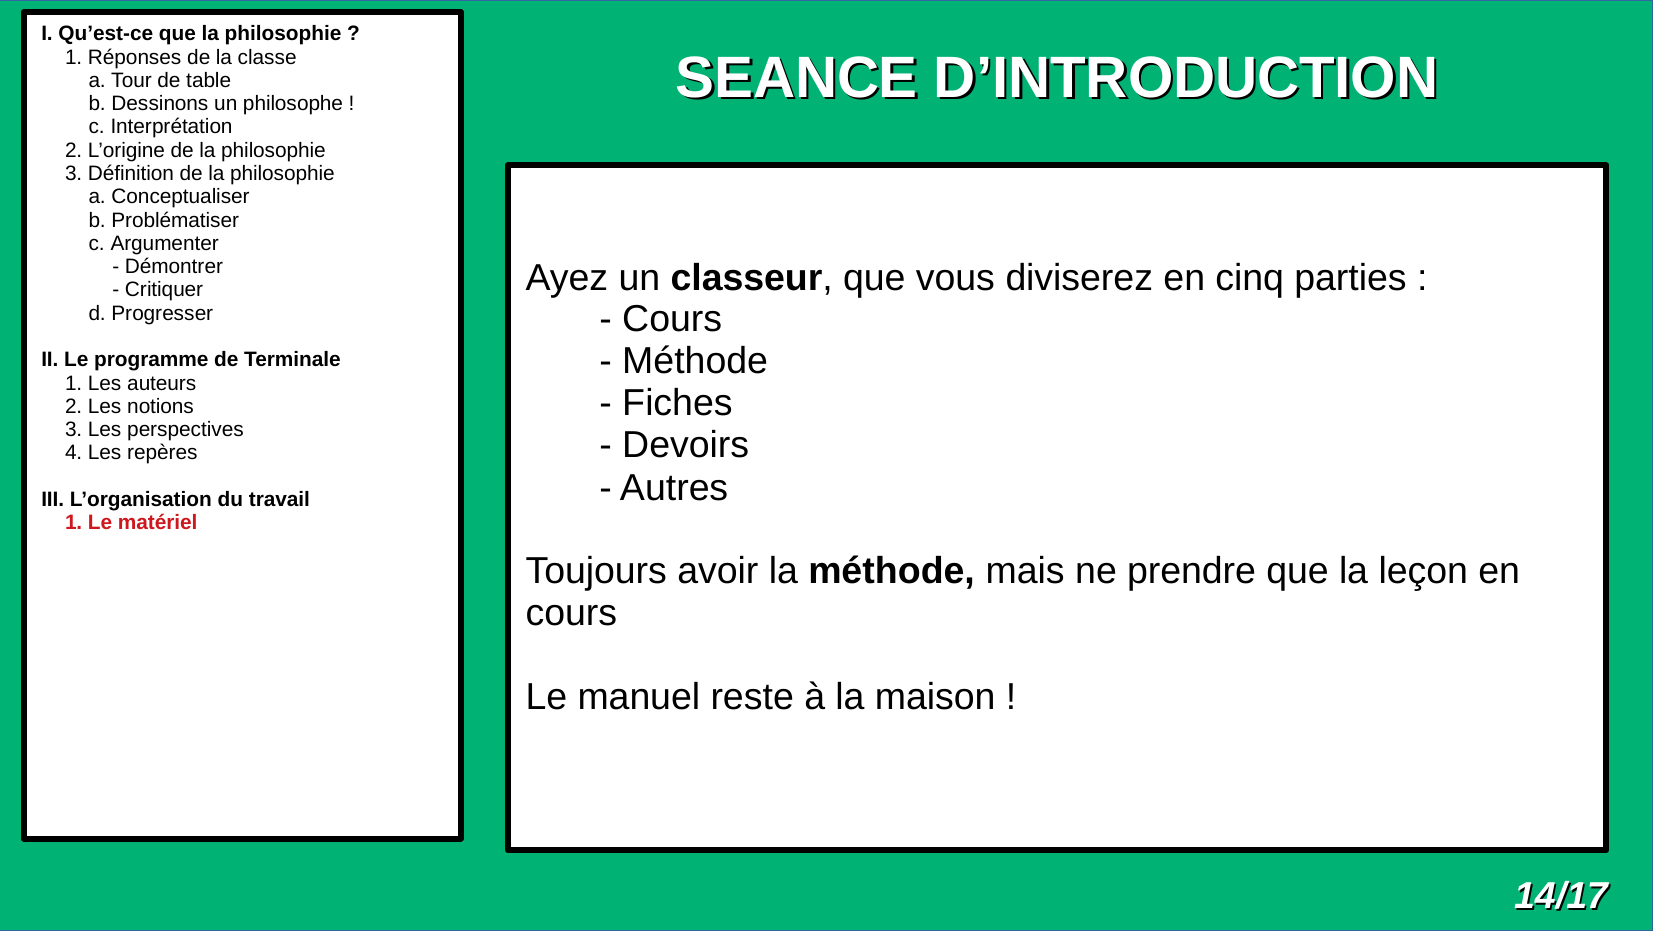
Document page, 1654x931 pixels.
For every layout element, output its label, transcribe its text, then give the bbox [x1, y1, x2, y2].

text_box Ayez un classeur, que vous diviserez en cinq parties : - Cours - Méthode - Fiches - Devoirs - Autres Toujours avoir la méthode, mais ne prendre que la leçon en cours Le manuel reste à la maison ! [507, 165, 1607, 851]
text_box SEANCE D’INTRODUCTION [507, 0, 1607, 154]
text_box [0, 0, 1653, 931]
text_box <numéro>/17 [1464, 867, 1623, 931]
text_box I. Qu’est-ce que la philosophie ? 1. Réponses de la classe a. Tour de table b. Dessinons un philosophe ! c. Interprétation 2. L’origine de la philosophie 3. Définition de la philosophie a. Conceptualiser b. Problématiser c. Argumenter - Démontrer - Critiquer d. Progresser II. Le programme de Terminale 1. Les auteurs 2. Les notions 3. Les perspectives 4. Les repères III. L’organisation du travail 1. Le matériel [23, 11, 461, 839]
